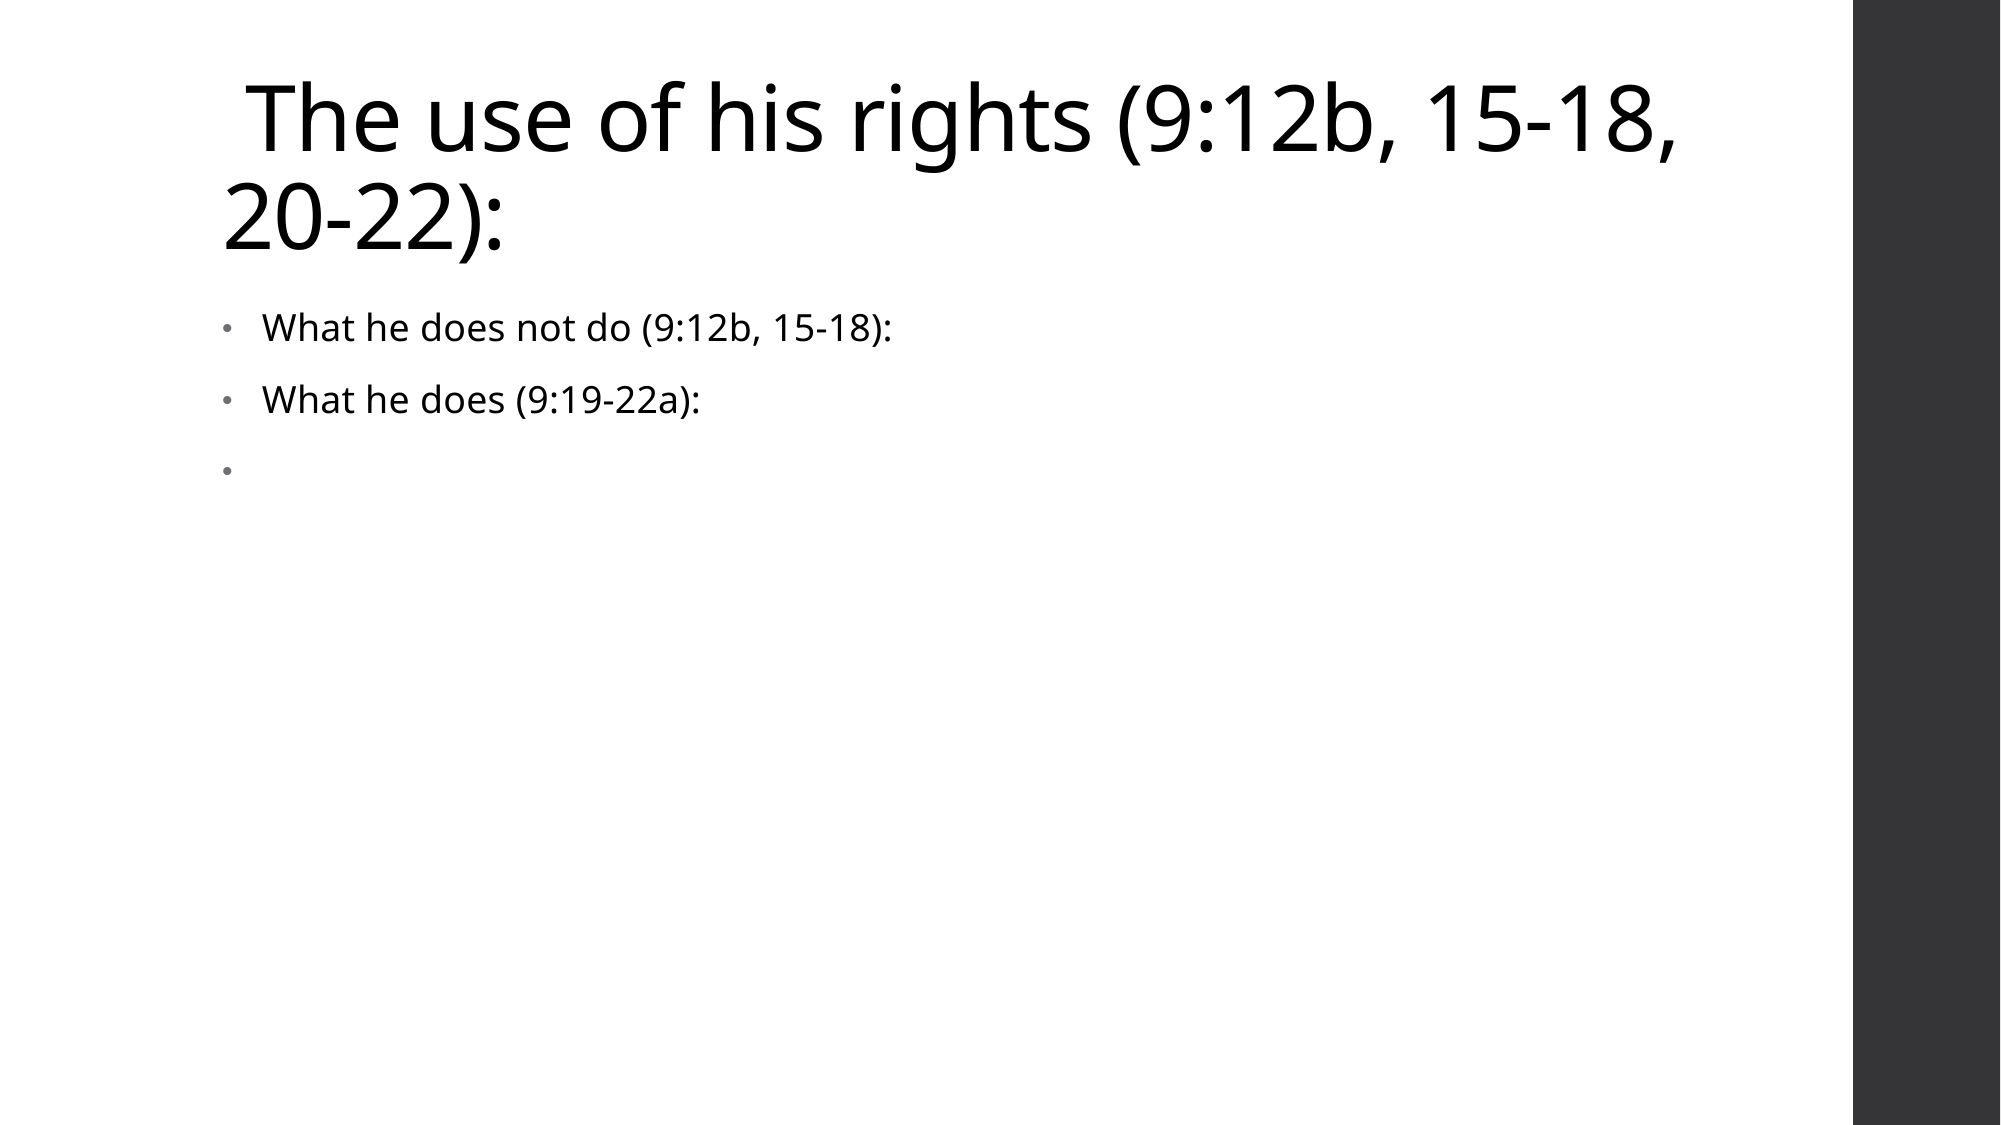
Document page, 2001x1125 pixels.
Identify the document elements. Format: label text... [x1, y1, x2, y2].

list What he does not do (9:12b, 15-18): What he does (9:19-22a): [206, 299, 1617, 1014]
title The use of his rights (9:12b, 15-18, 20-22): [206, 60, 1797, 278]
